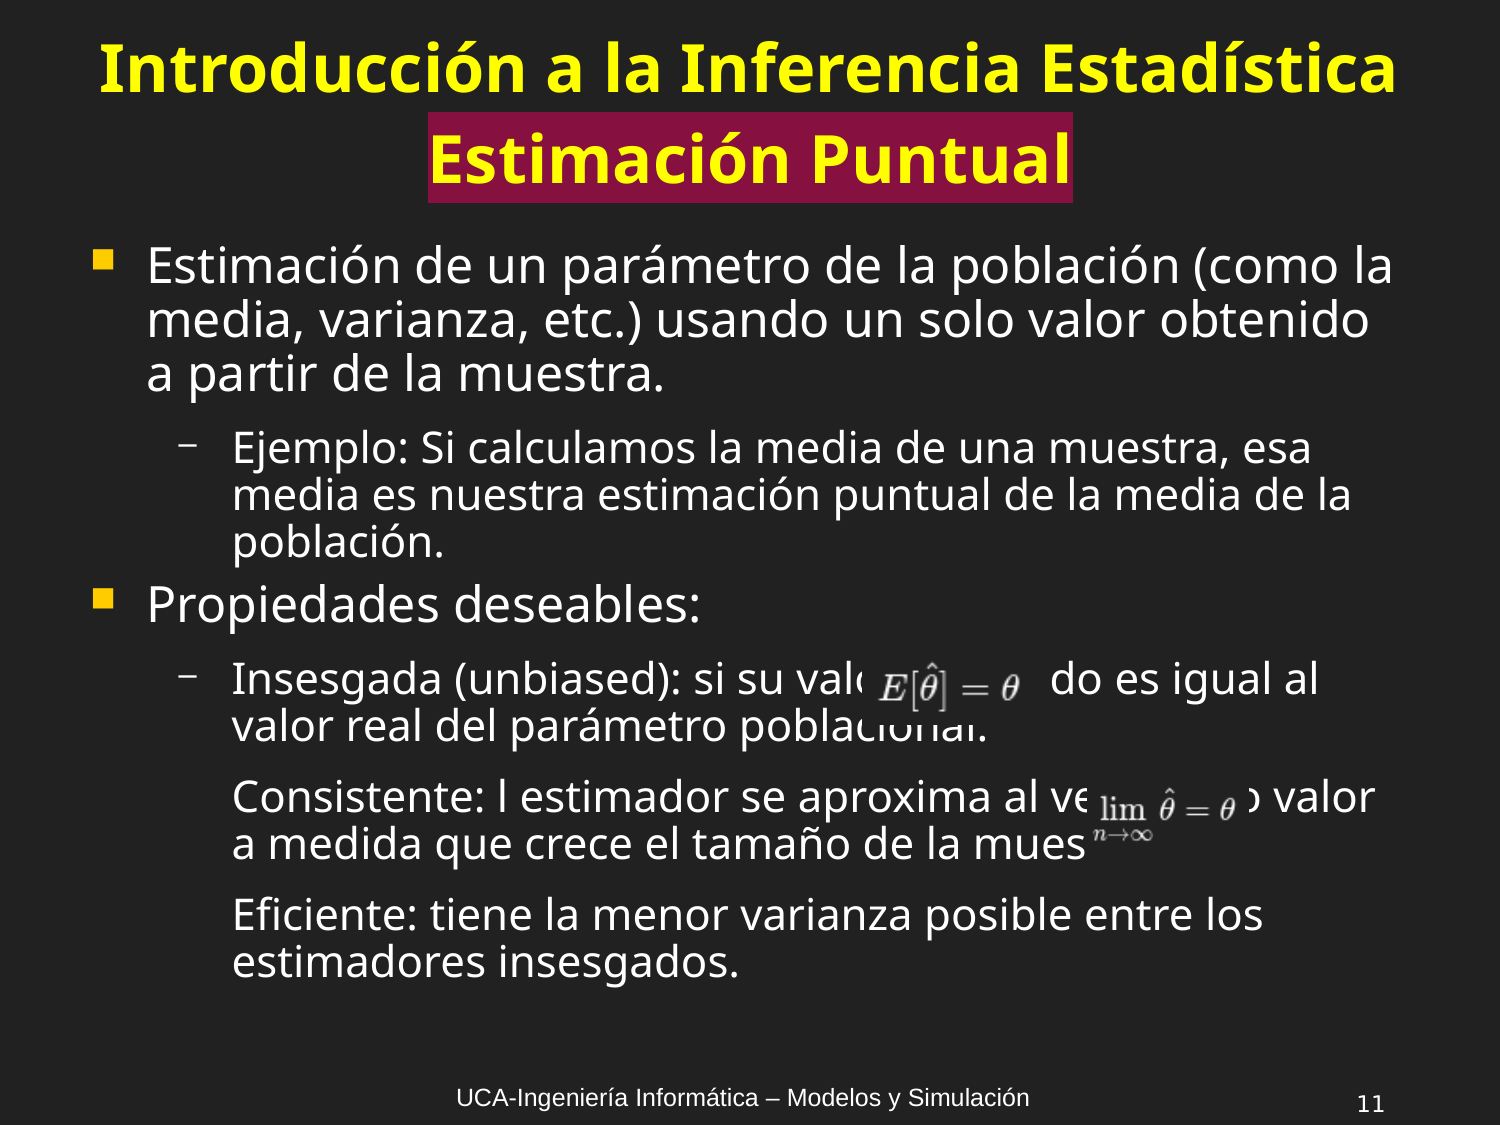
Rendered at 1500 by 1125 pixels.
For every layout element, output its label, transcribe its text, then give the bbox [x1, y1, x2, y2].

title Introducción a la Inferencia Estadística Estimación Puntual [75, 37, 1426, 188]
picture [862, 658, 1051, 725]
picture [1087, 765, 1249, 863]
list Estimación de un parámetro de la población (como la media, varianza, etc.) usando un solo valor obtenido a partir de la muestra. Ejemplo: Si calculamos la media de una muestra, esa media es nuestra estimación puntual de la media de la población. Propiedades deseables: Insesgada (unbiased): si su valor esperado es igual al valor real del parámetro poblacional. Consistente: l estimador se aproxima al verdadero valor a medida que crece el tamaño de la muestra. Eficiente: tiene la menor varianza posible entre los estimadores insesgados. [75, 232, 1425, 1051]
